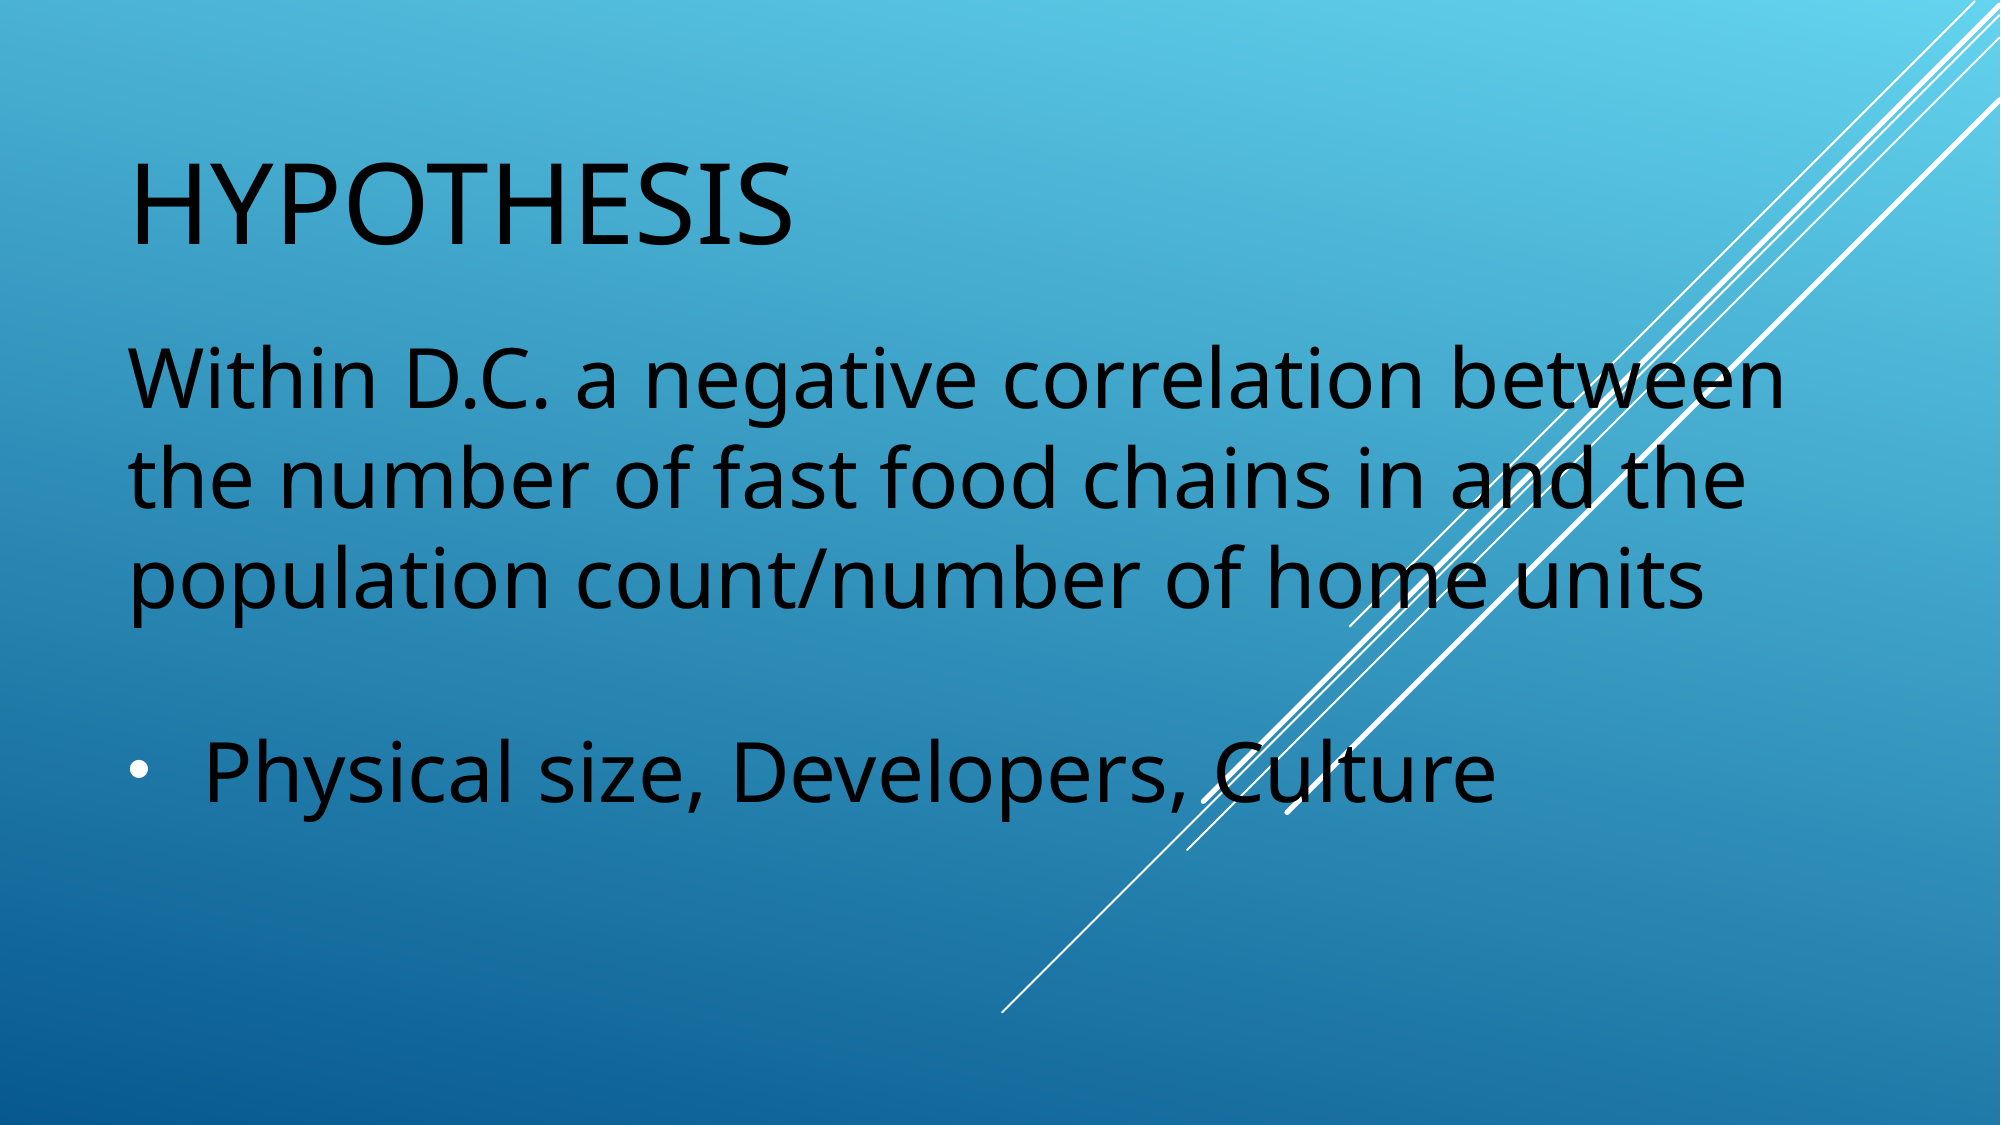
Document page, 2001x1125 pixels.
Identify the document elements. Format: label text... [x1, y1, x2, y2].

title Hypothesis [112, 50, 1425, 275]
subtitle Within D.C. a negative correlation between the number of fast food chains in and the population count/number of home units Physical size, Developers, Culture [112, 318, 1879, 951]
